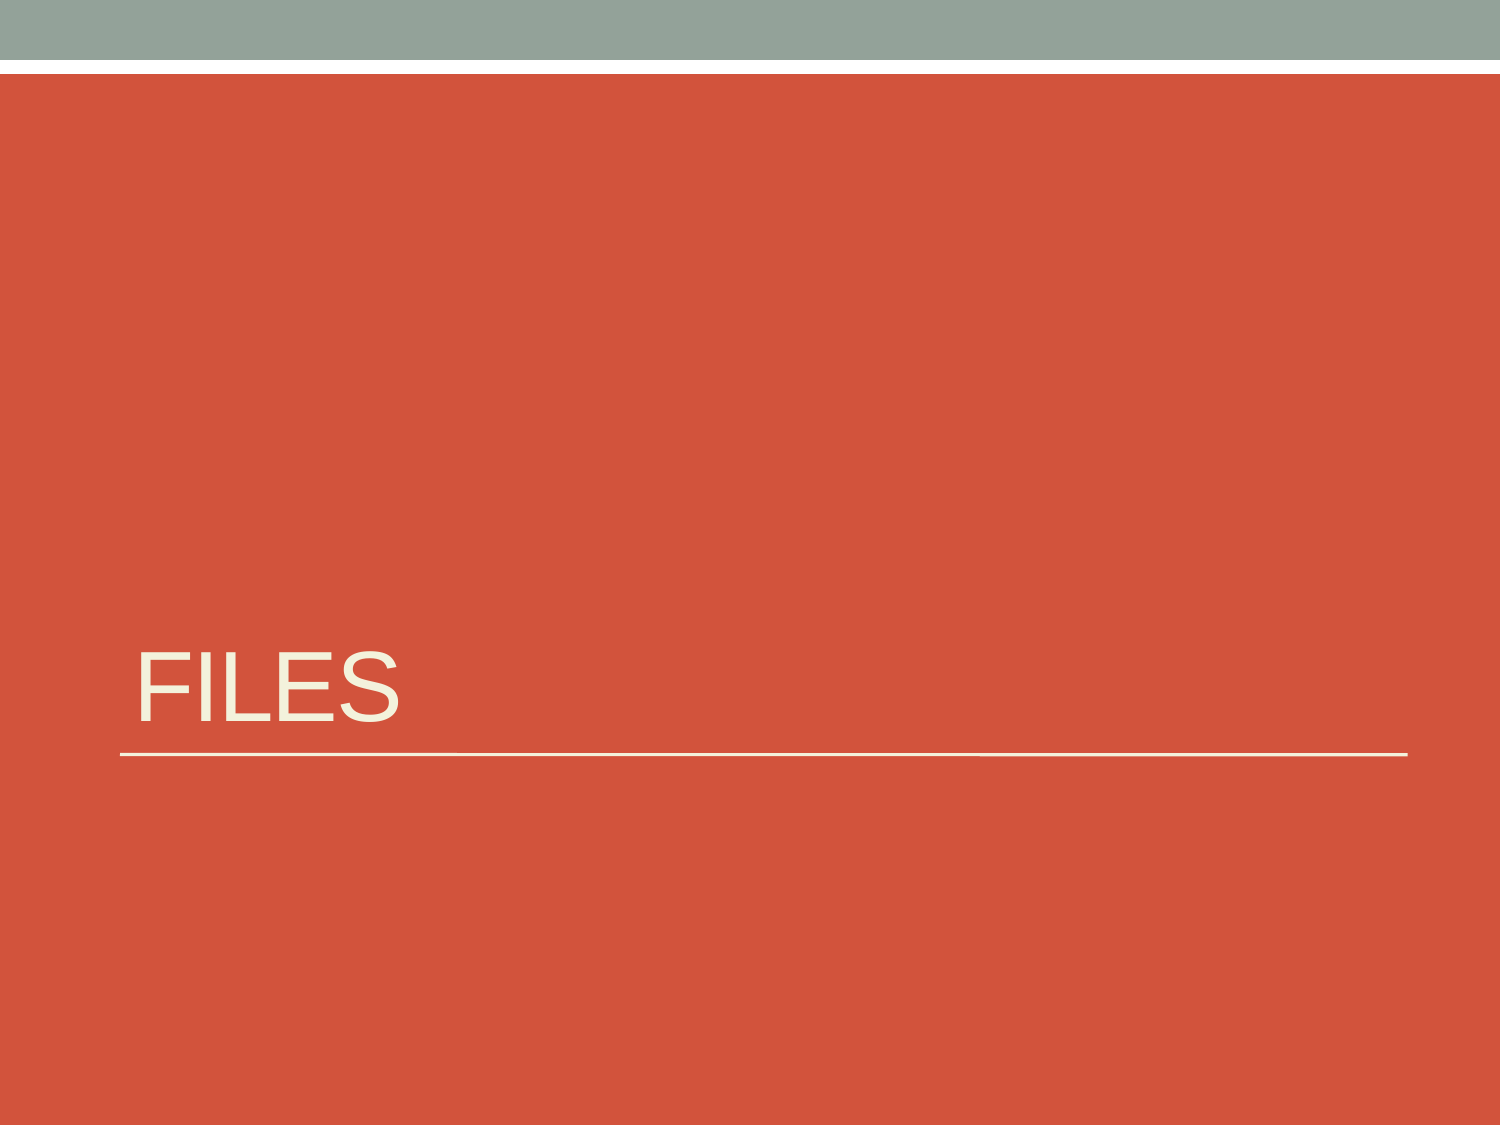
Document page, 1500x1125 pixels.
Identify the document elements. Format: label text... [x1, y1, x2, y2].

title Files [118, 387, 1394, 749]
